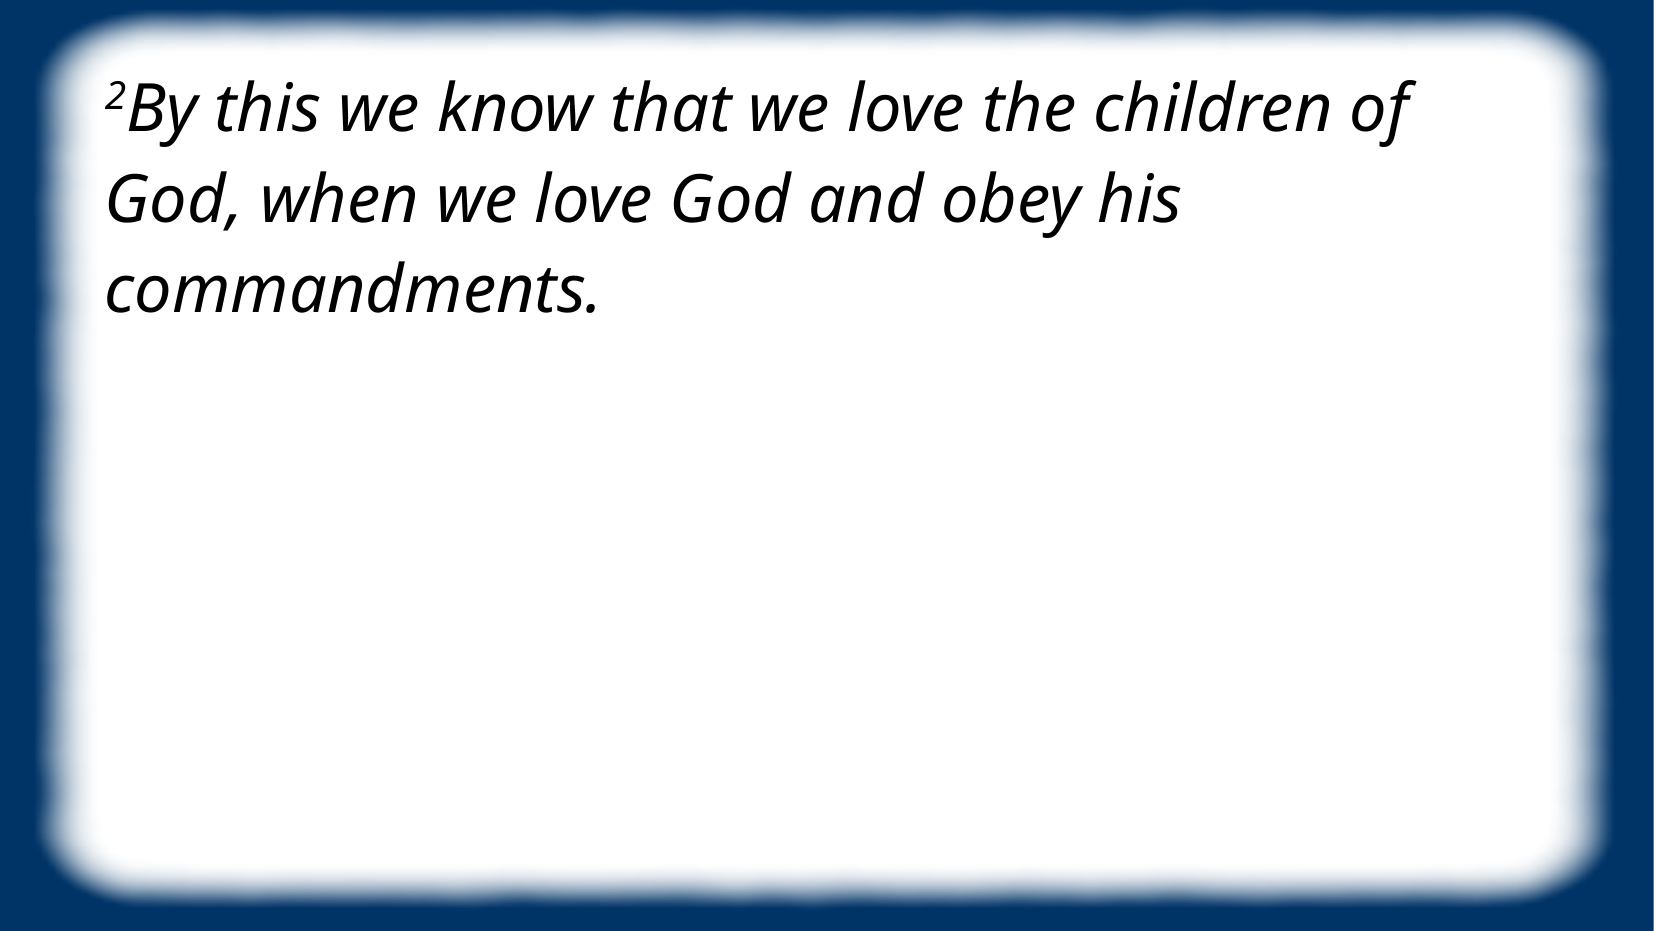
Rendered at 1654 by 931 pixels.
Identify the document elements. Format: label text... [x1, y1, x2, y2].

text_box 2By this we know that we love the children of God, when we love God and obey his commandments. [90, 52, 1546, 361]
picture [0, 0, 1654, 931]
